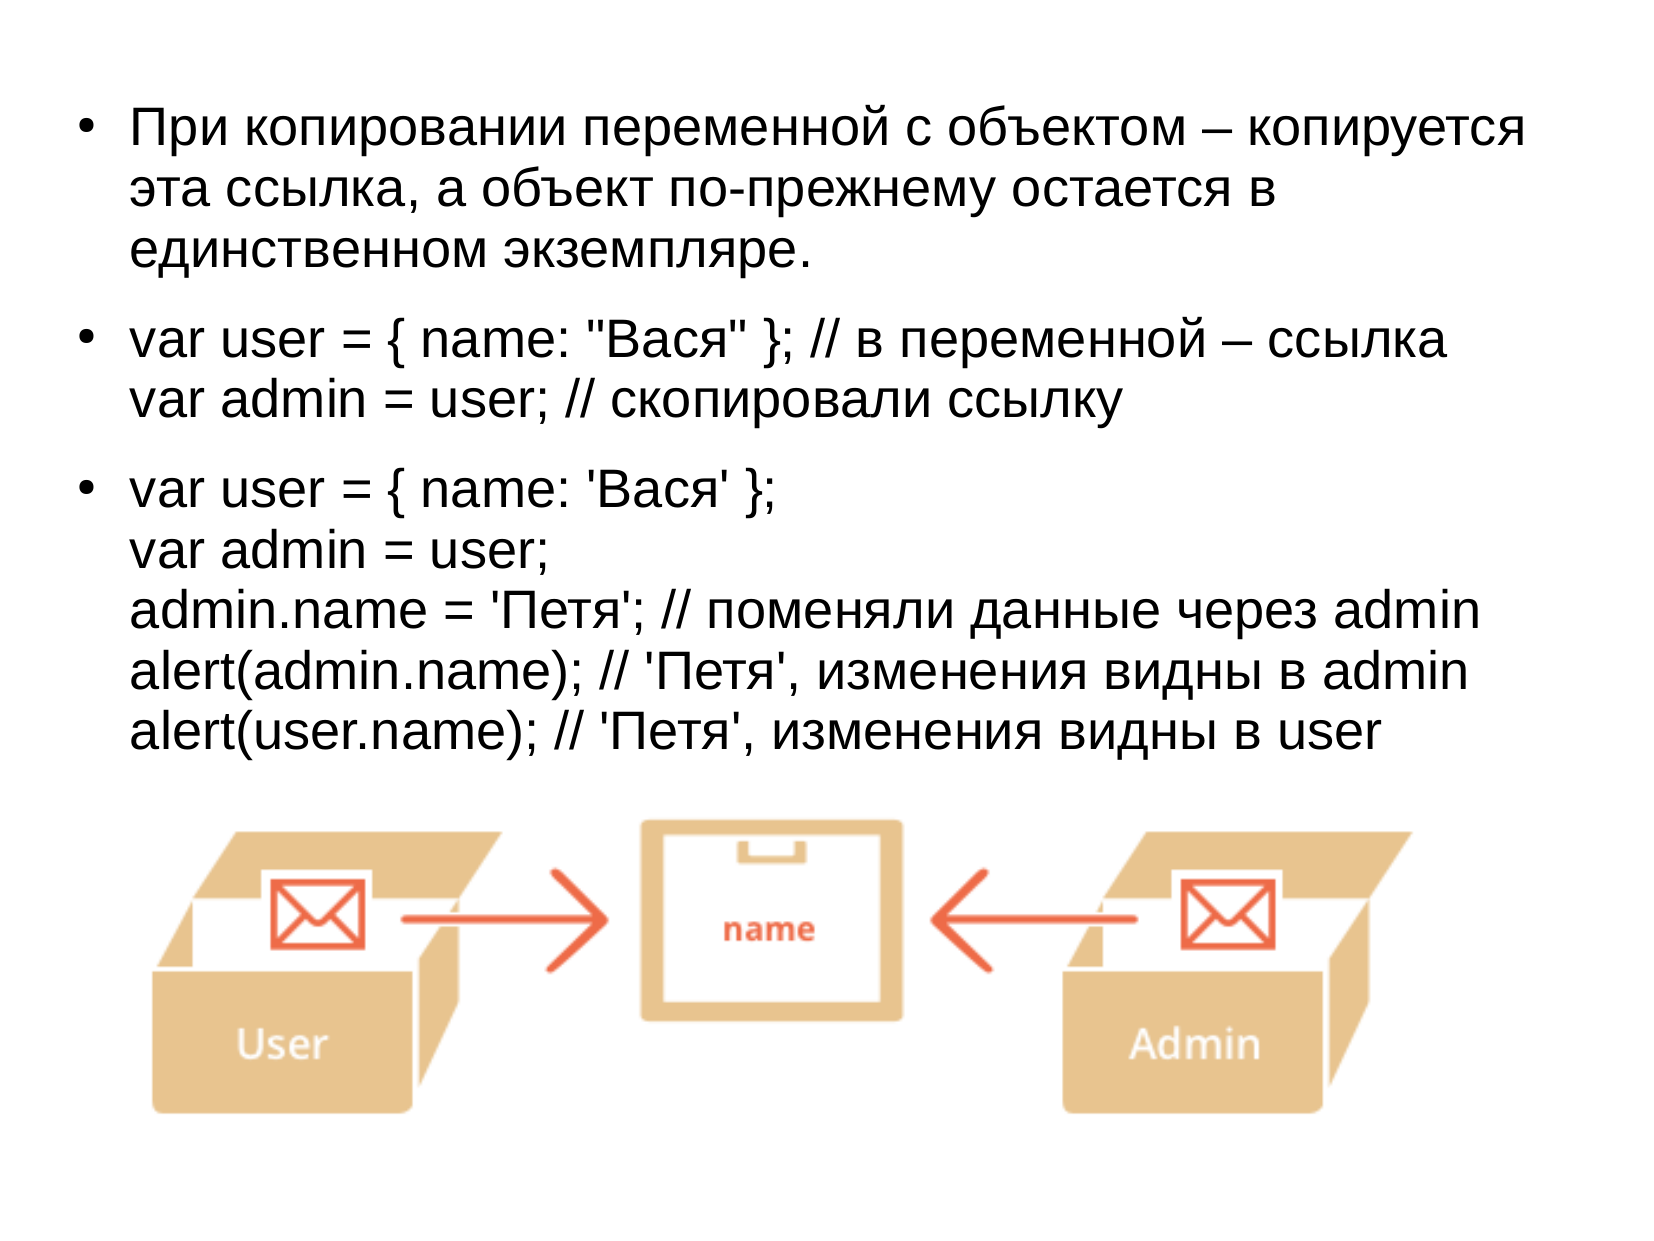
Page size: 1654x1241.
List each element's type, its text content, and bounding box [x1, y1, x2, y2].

picture [127, 797, 1418, 1152]
list При копировании переменной с объектом – копируется эта ссылка, а объект по-прежнему остается в единственном экземпляре. var user = { name: "Вася" }; // в переменной – ссылка var admin = user; // скопировали ссылку var user = { name: 'Вася' }; var admin = user; admin.name = 'Петя'; // поменяли данные через admin alert(admin.name); // 'Петя', изменения видны в admin alert(user.name); // 'Петя', изменения видны в user [59, 96, 1548, 916]
